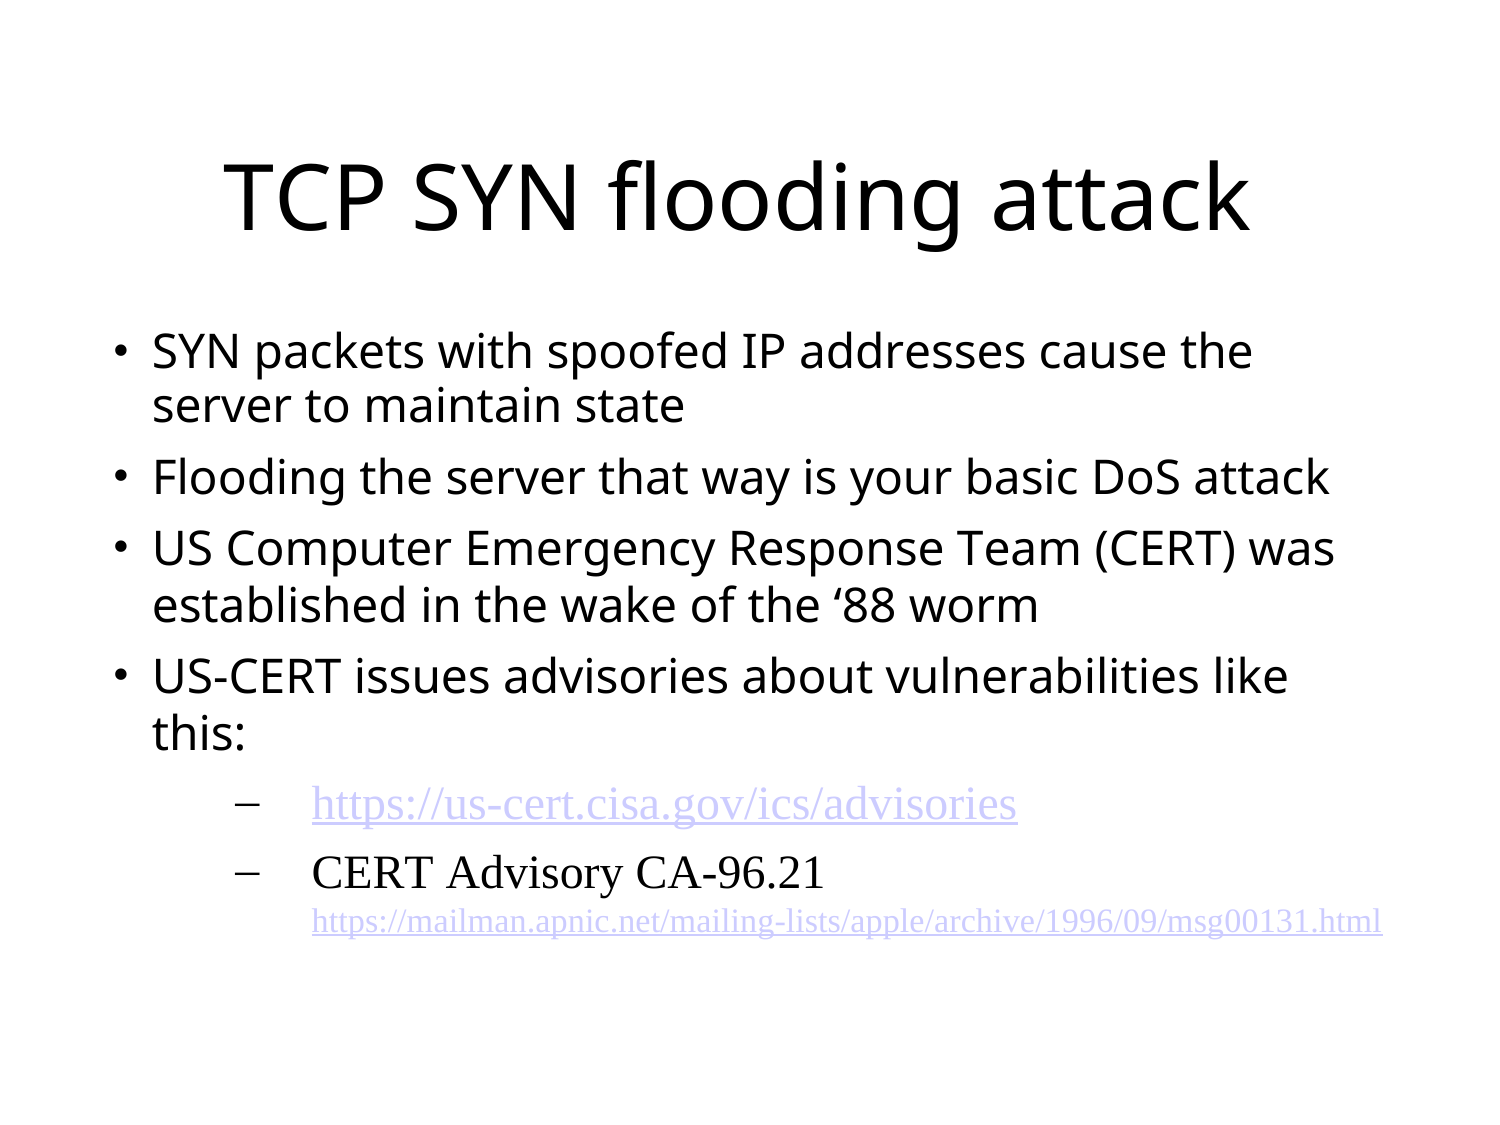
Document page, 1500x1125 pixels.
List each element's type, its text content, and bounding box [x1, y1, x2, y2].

title TCP SYN flooding attack [112, 99, 1388, 288]
list SYN packets with spoofed IP addresses cause the server to maintain state Flooding the server that way is your basic DoS attack US Computer Emergency Response Team (CERT) was established in the wake of the ‘88 worm US-CERT issues advisories about vulnerabilities like this: https://us-cert.cisa.gov/ics/advisories CERT Advisory CA-96.21https://mailman.apnic.net/mailing-lists/apple/archive/1996/09/msg00131.html [112, 324, 1388, 1000]
